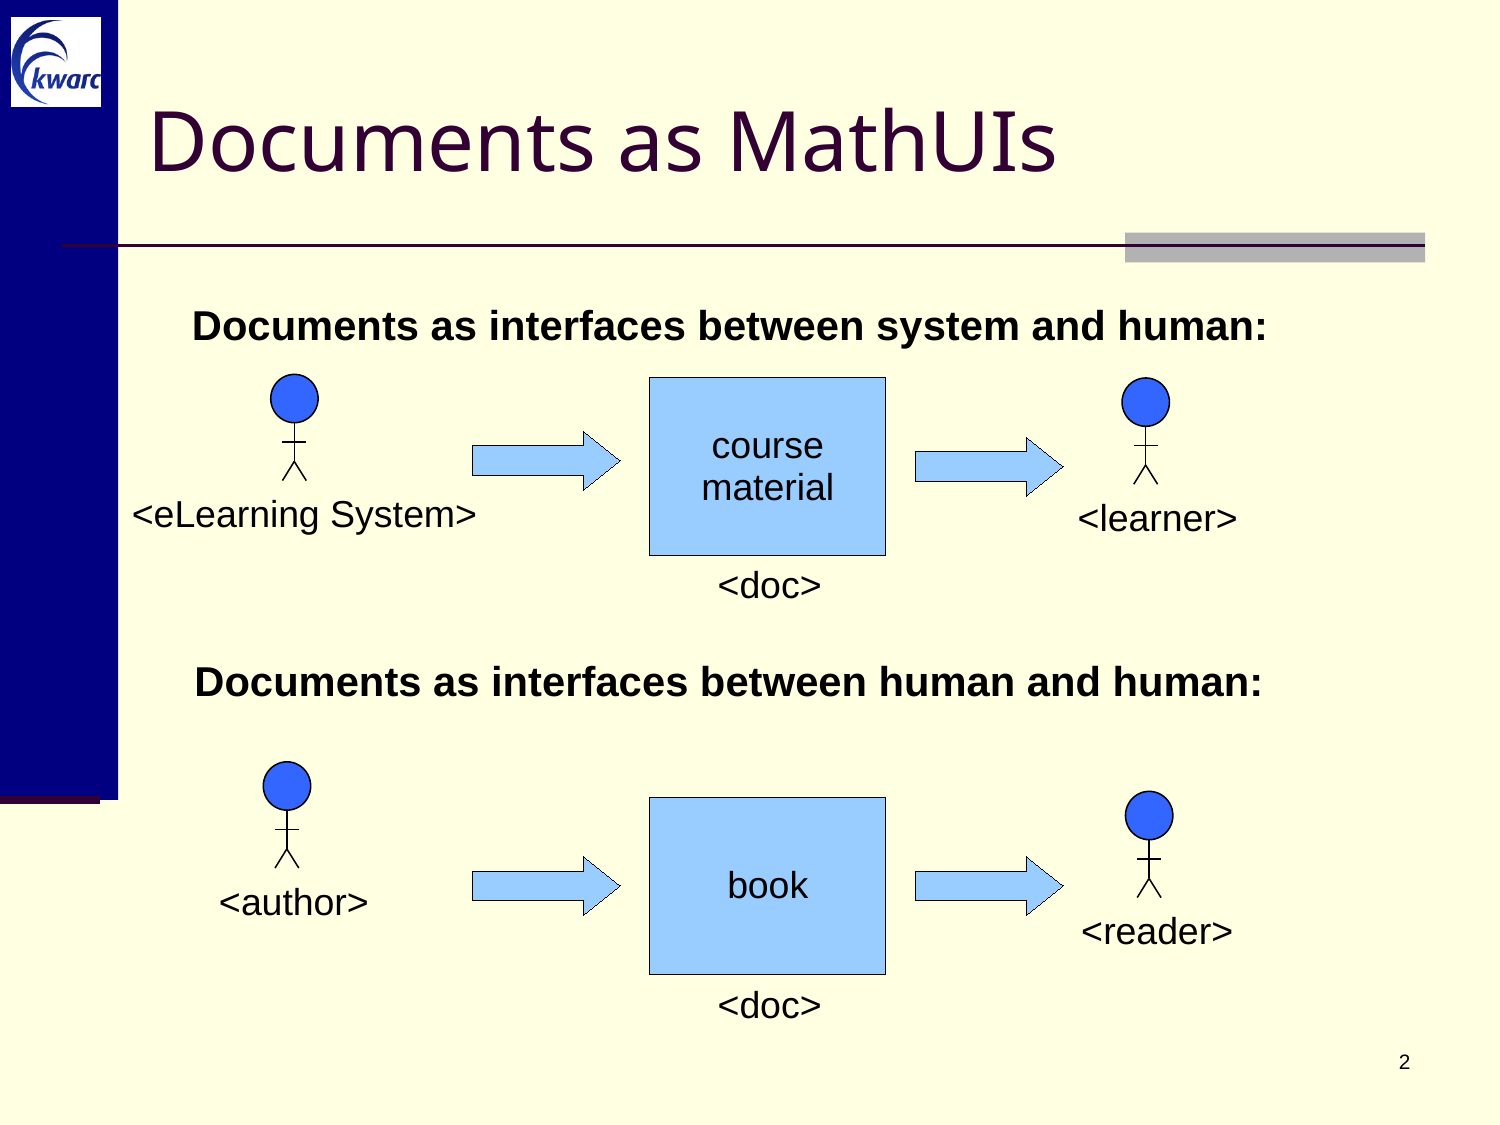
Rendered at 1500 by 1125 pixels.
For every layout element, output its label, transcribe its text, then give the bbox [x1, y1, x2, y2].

text_box [472, 431, 621, 491]
text_box [1122, 377, 1170, 427]
text_box [472, 856, 621, 916]
text_box <author> [204, 873, 384, 931]
text_box [915, 437, 1064, 497]
title Documents as MathUIs [147, 34, 1425, 245]
text_box [270, 374, 319, 423]
text_box [1125, 791, 1173, 840]
text_box <doc> [702, 976, 837, 1034]
text_box [263, 761, 311, 811]
text_box <eLearning System> [117, 486, 493, 544]
text_box [915, 856, 1064, 916]
text_box Documents as interfaces between system and human: [177, 295, 1284, 357]
text_box <learner> [1062, 490, 1253, 547]
text_box Documents as interfaces between human and human: [179, 651, 1279, 714]
picture [11, 17, 101, 107]
text_box <doc> [702, 557, 837, 615]
text_box course material [649, 377, 886, 556]
text_box <reader> [1066, 903, 1249, 961]
text_box book [649, 797, 886, 975]
